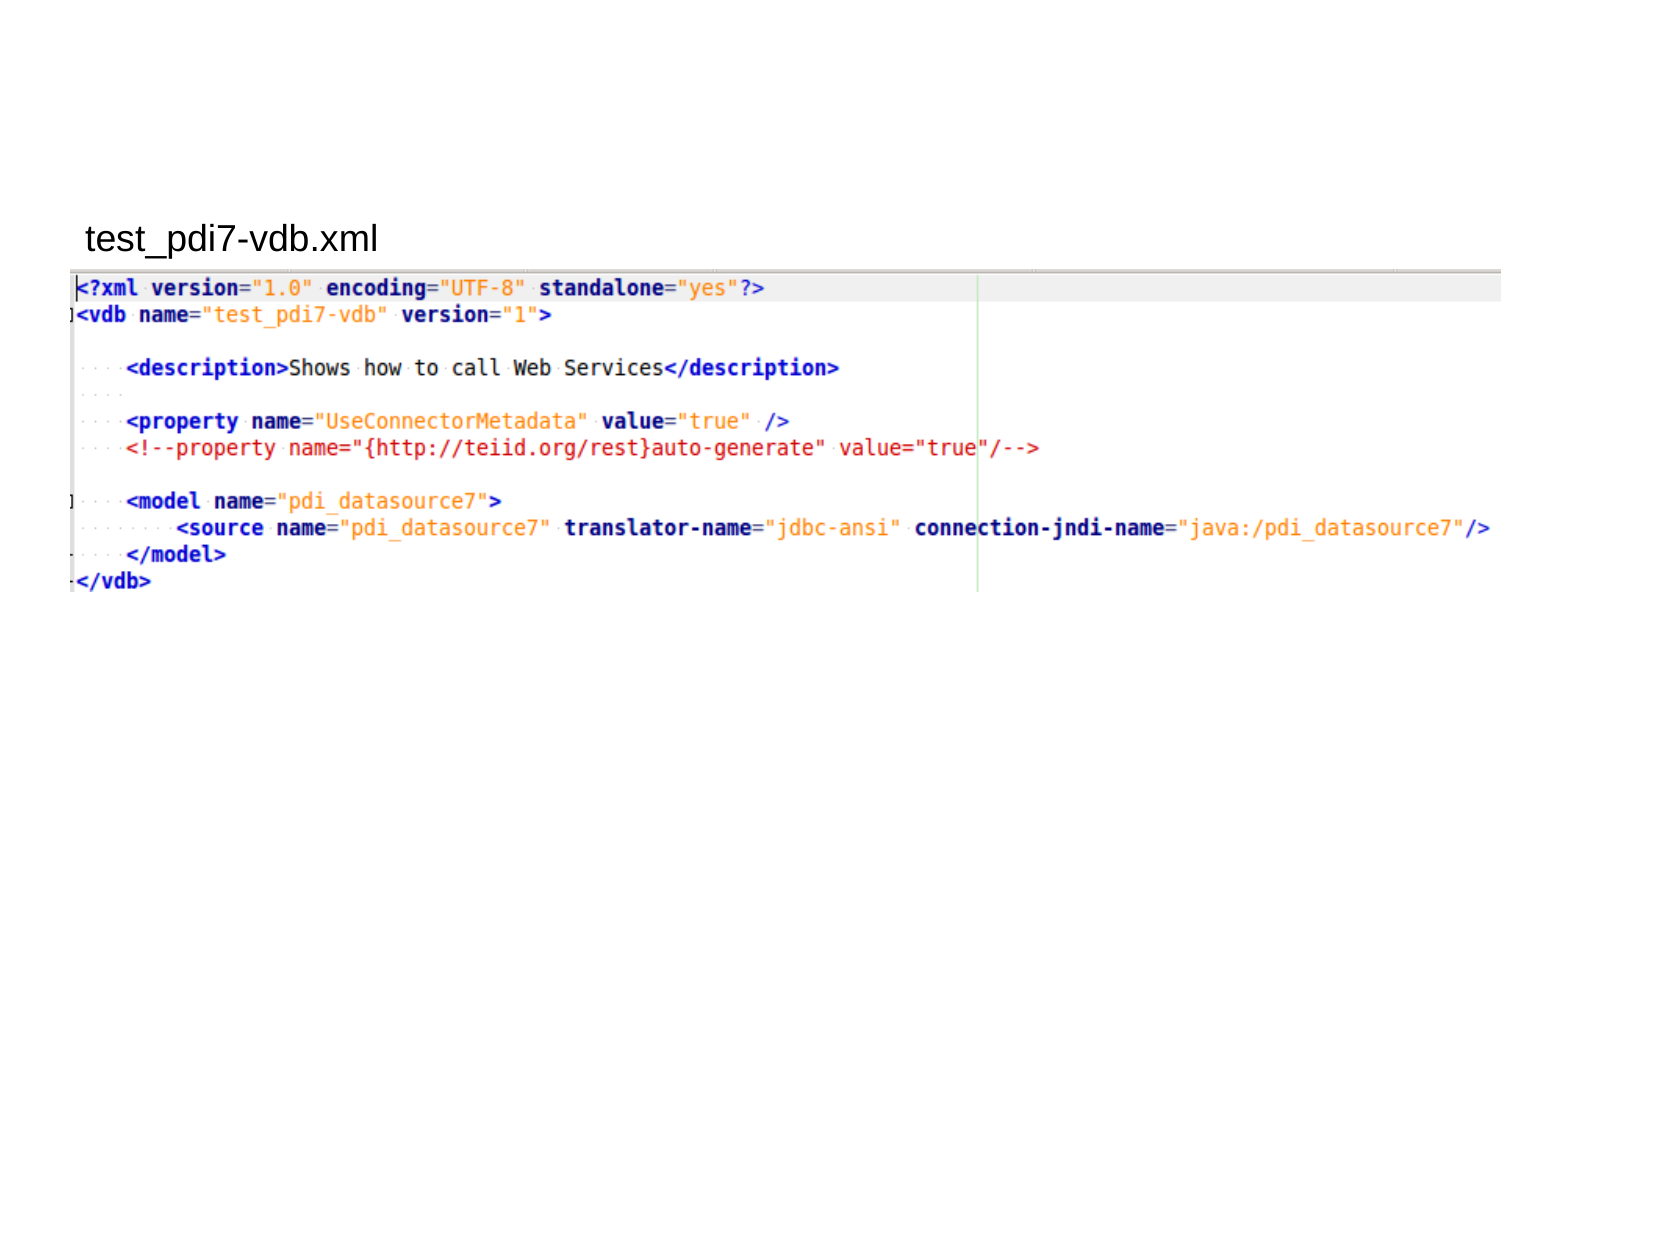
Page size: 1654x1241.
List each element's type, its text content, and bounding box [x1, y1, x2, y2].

picture [70, 269, 1501, 592]
text_box test_pdi7-vdb.xml [70, 210, 394, 267]
